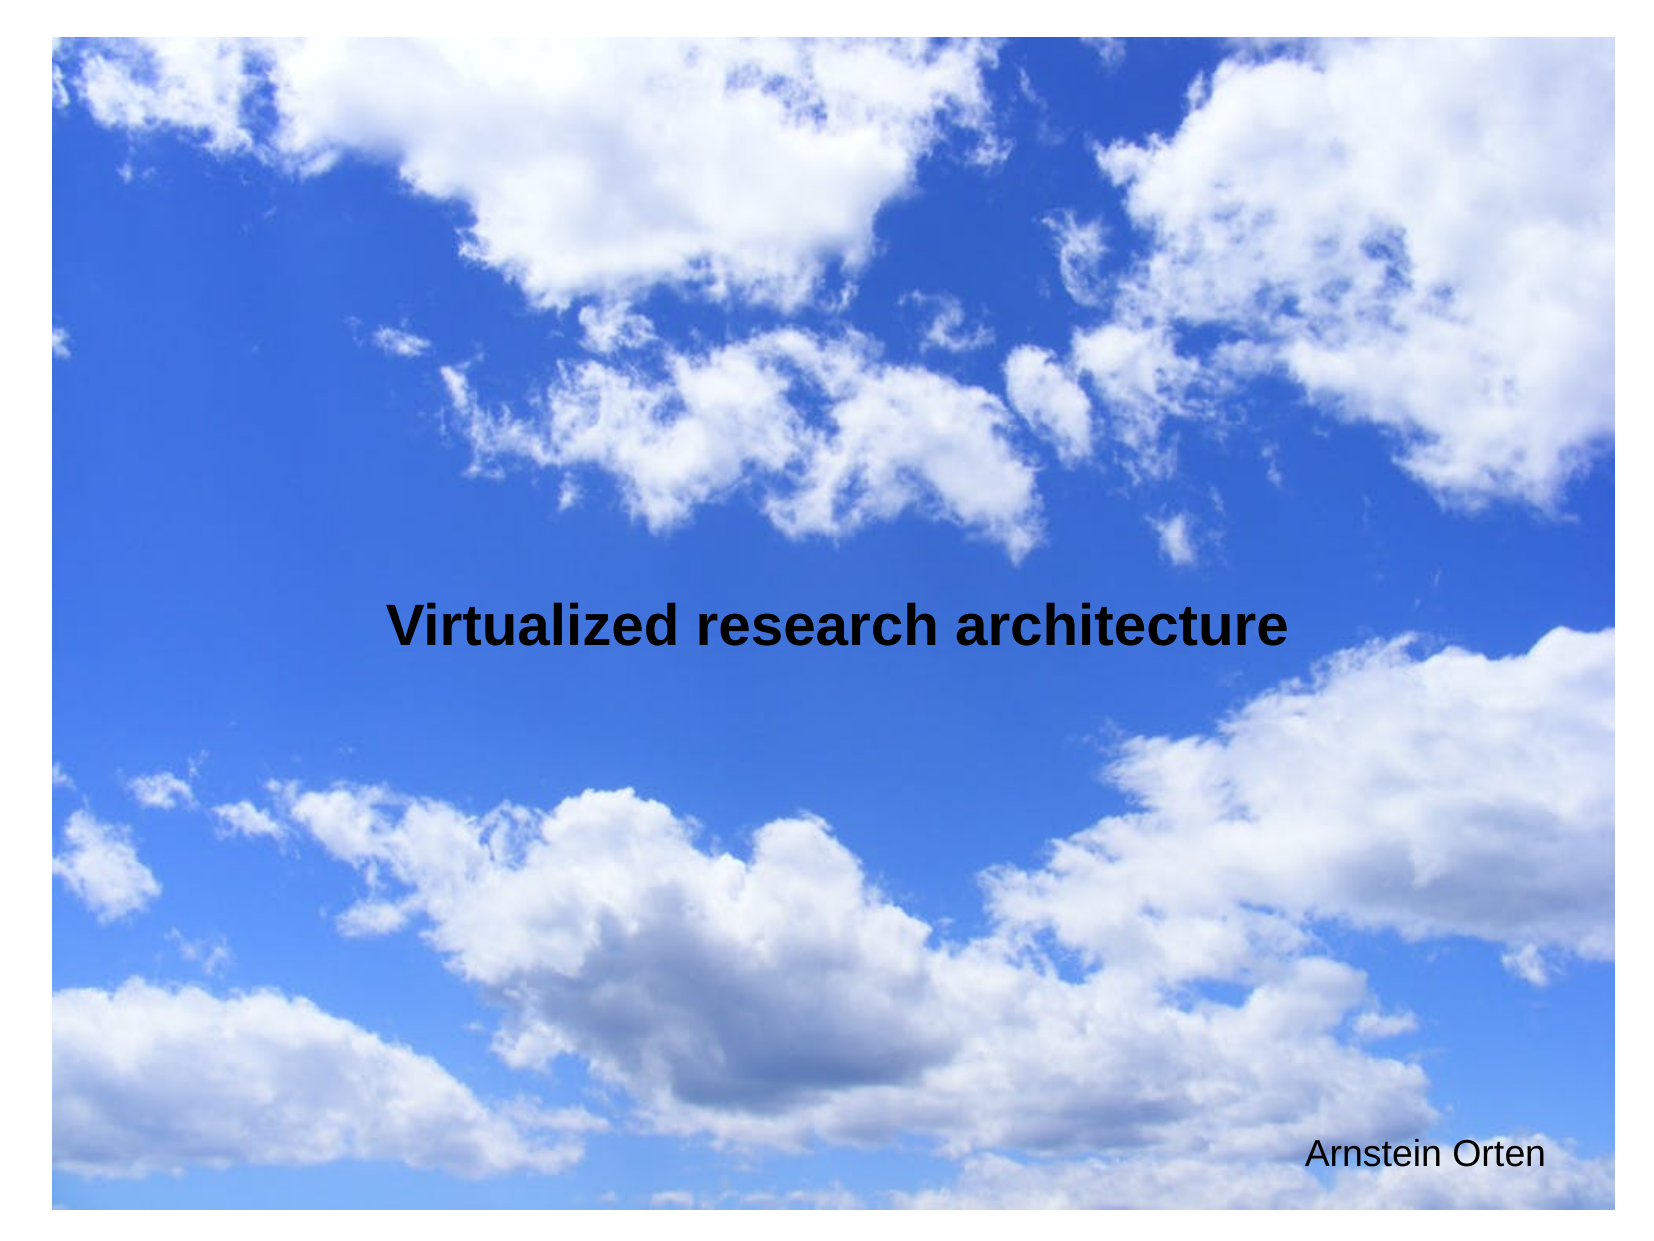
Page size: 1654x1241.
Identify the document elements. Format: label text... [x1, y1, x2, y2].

text_box Arnstein Orten [1290, 1125, 1576, 1182]
text_box Virtualized research architecture [105, 585, 1571, 820]
picture [52, 37, 1615, 1210]
